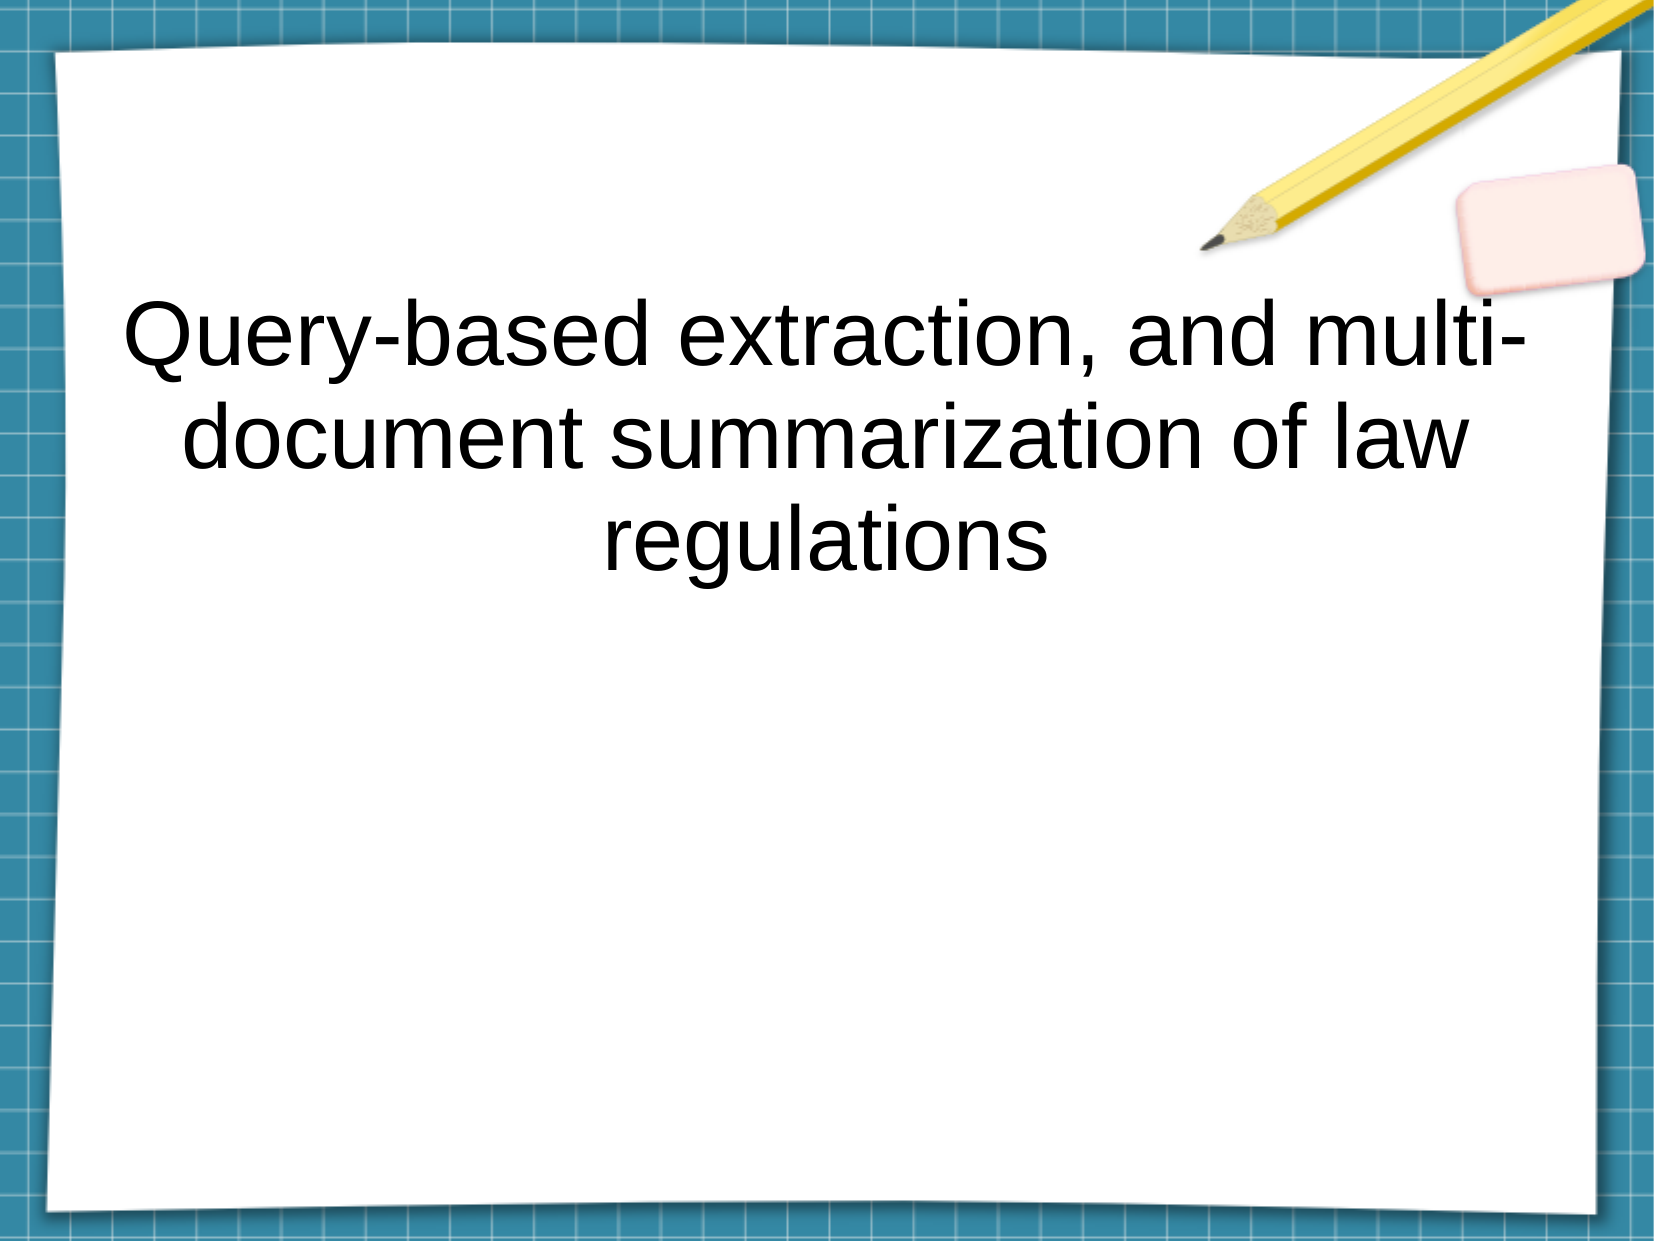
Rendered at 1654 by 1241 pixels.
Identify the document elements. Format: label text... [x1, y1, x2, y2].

picture [0, 0, 1654, 1241]
title Query-based extraction, and multi-document summarization of law regulations [82, 282, 1571, 591]
